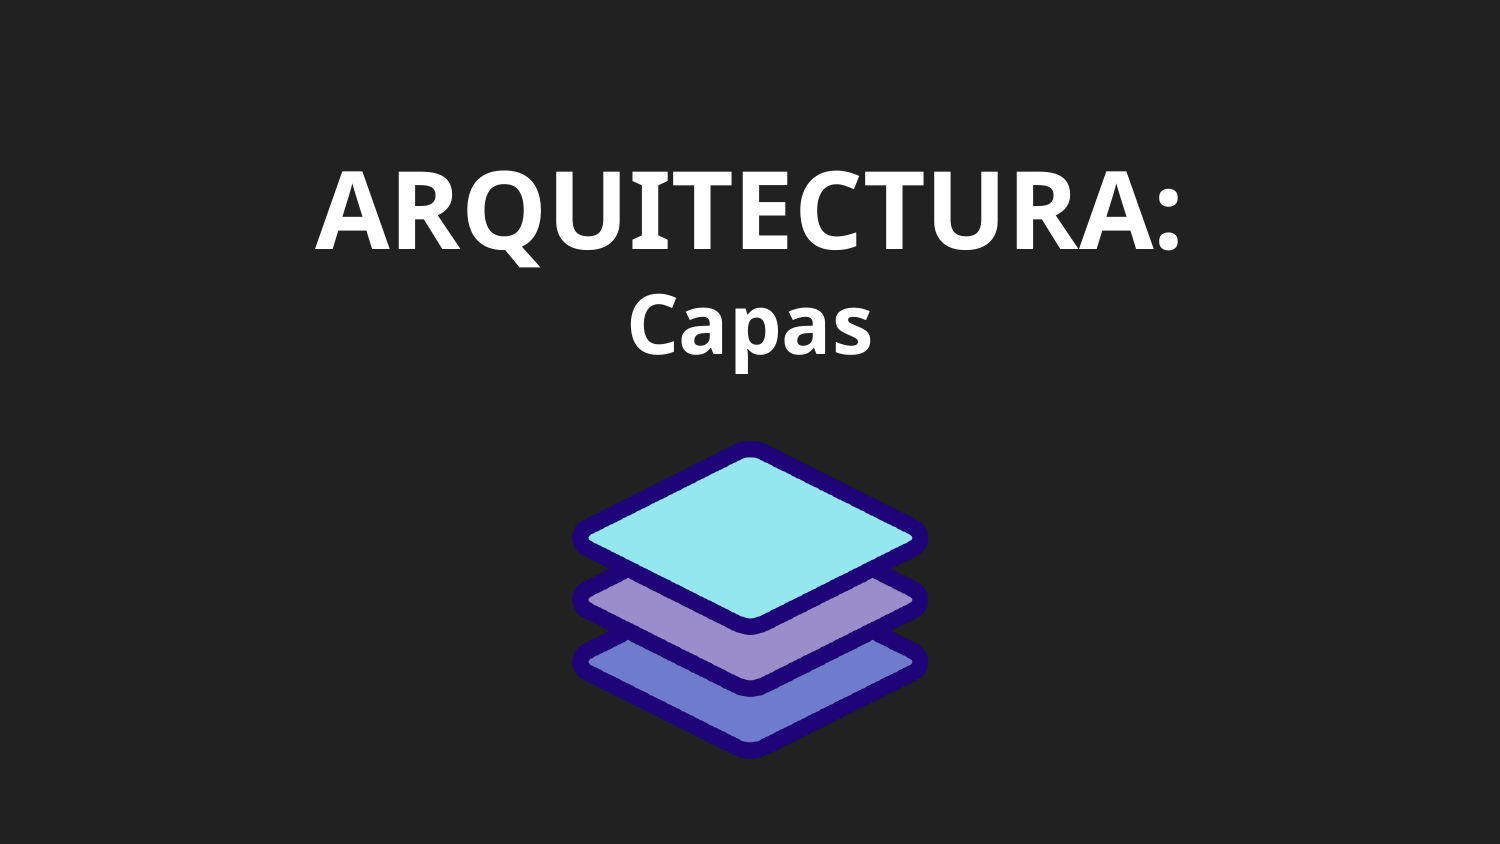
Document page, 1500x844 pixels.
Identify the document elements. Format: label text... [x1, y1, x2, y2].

picture [572, 421, 928, 778]
text_box ARQUITECTURA: Capas [51, 49, 1449, 387]
